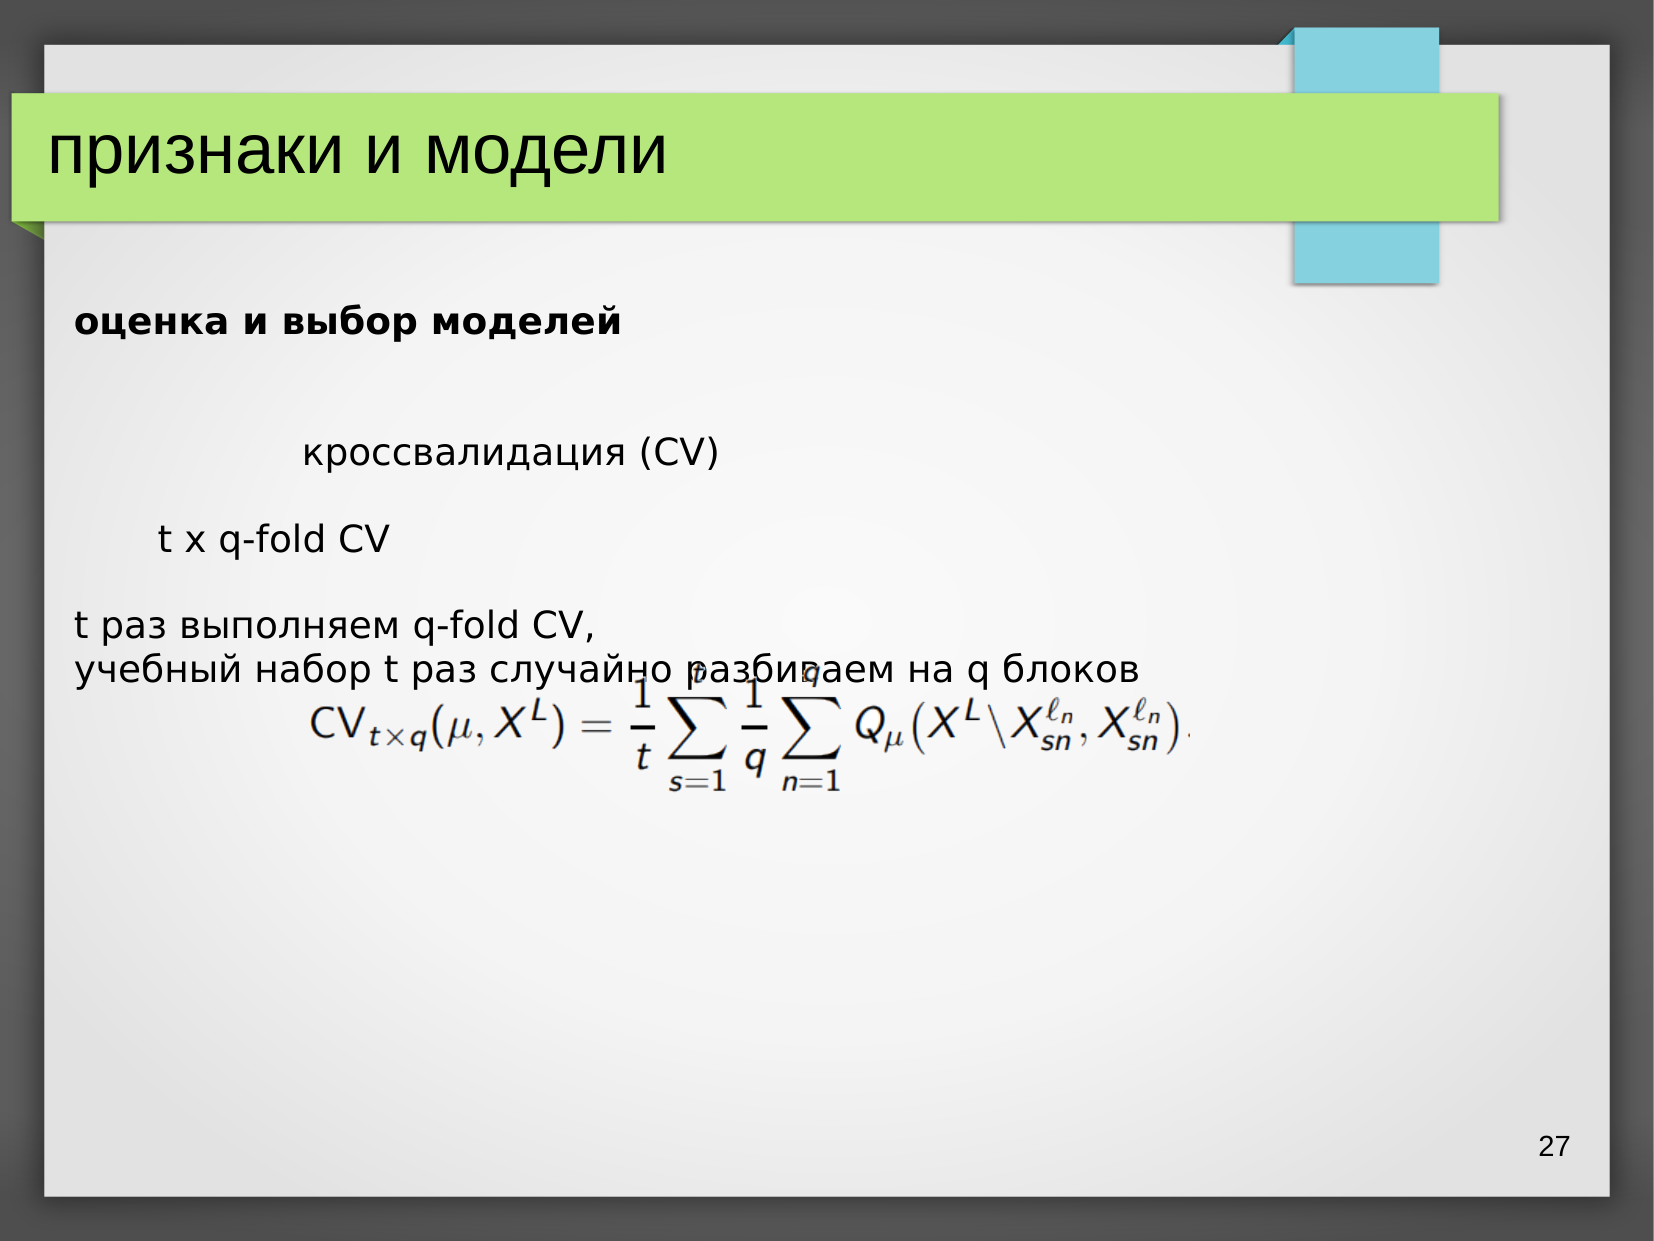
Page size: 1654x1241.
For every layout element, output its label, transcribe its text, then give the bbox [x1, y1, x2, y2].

text_box оценка и выбор моделей кроссвалидация (CV) t x q-fold CV t раз выполняем q-fold CV, учебный набор t раз случайно разбиваем на q блоков [59, 248, 1182, 699]
title признаки и модели [47, 109, 1465, 189]
picture [0, 0, 1654, 1241]
